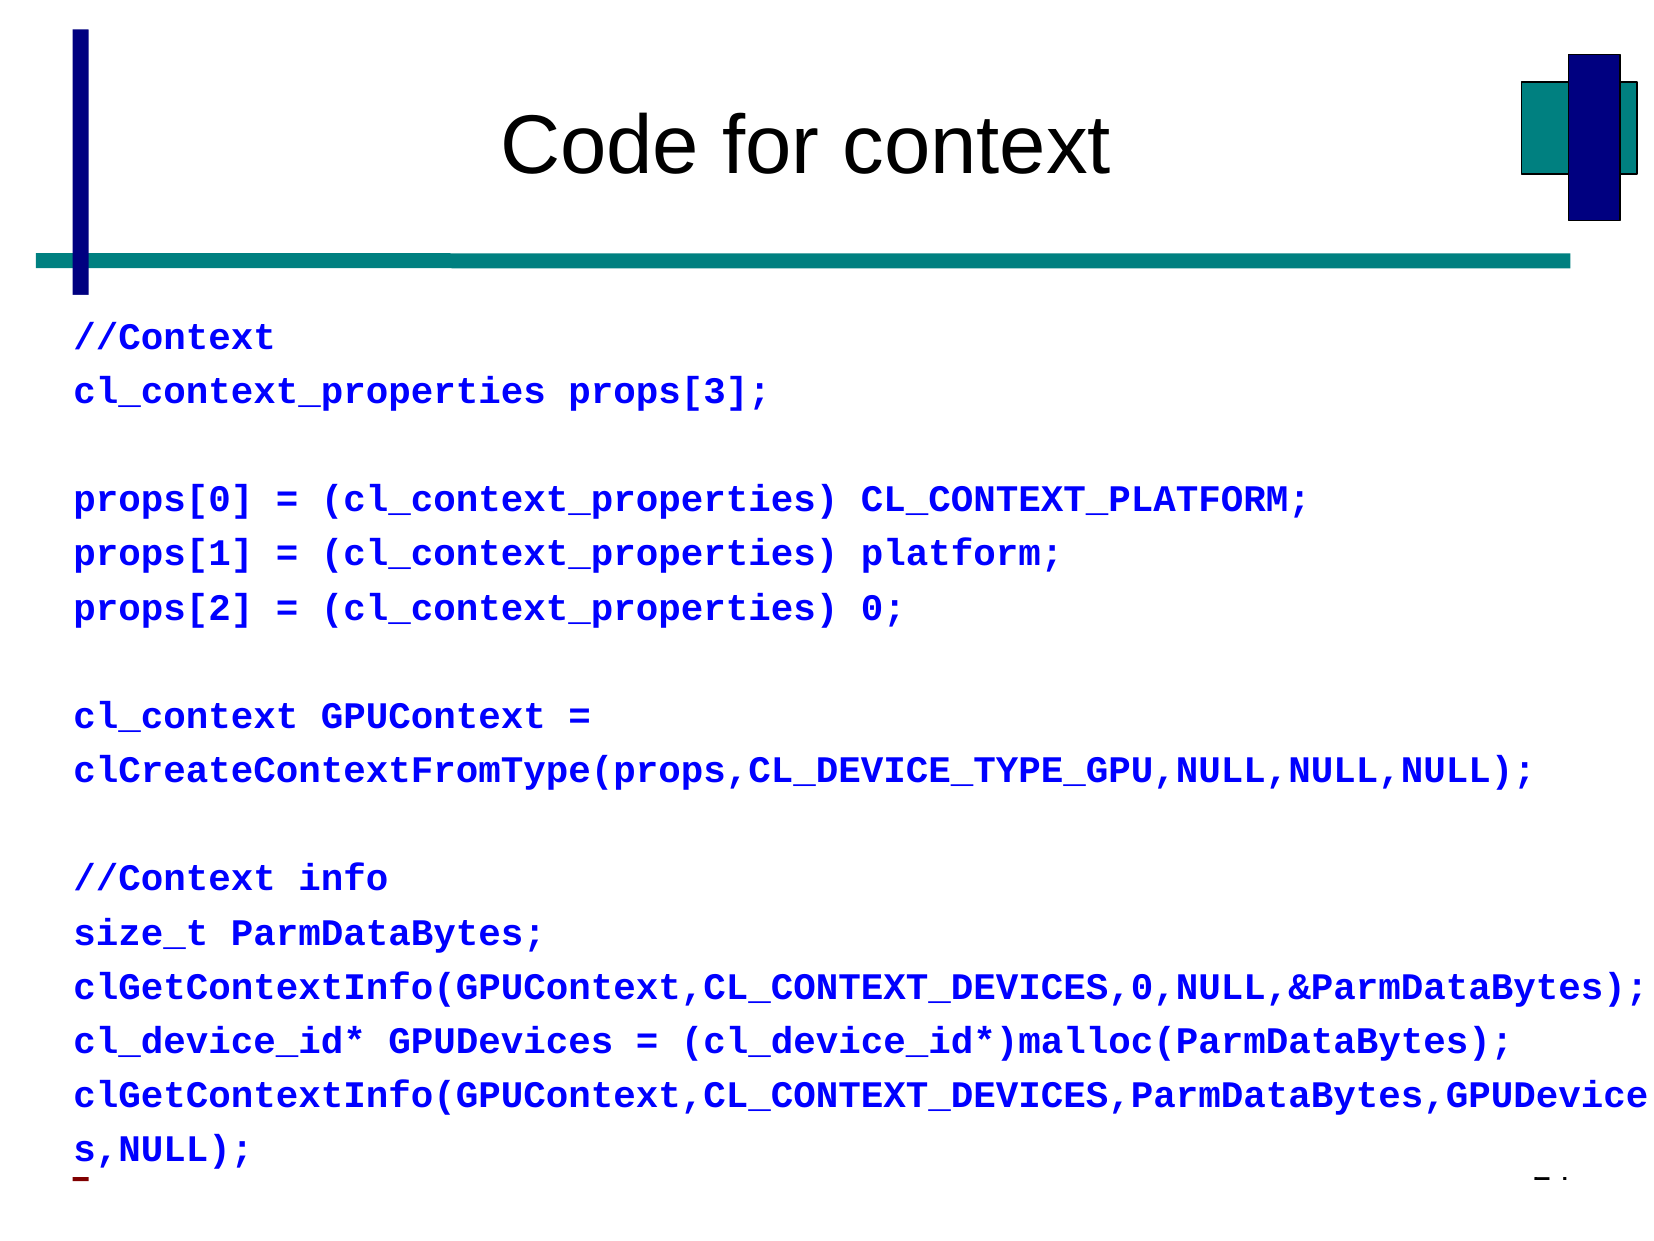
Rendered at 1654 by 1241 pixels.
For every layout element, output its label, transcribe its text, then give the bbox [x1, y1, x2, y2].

text_box //Context cl_context_properties props[3]; props[0] = (cl_context_properties) CL_CONTEXT_PLATFORM; props[1] = (cl_context_properties) platform; props[2] = (cl_context_properties) 0; cl_context GPUContext = clCreateContextFromType(props,CL_DEVICE_TYPE_GPU,NULL,NULL,NULL); //Context info size_t ParmDataBytes; clGetContextInfo(GPUContext,CL_CONTEXT_DEVICES,0,NULL,&ParmDataBytes); cl_device_id* GPUDevices = (cl_device_id*)malloc(ParmDataBytes); clGetContextInfo(GPUContext,CL_CONTEXT_DEVICES,ParmDataBytes,GPUDevices,NULL); [23, 294, 1654, 1177]
text_box <number> [1314, 1177, 1571, 1215]
text_box Code for context [450, 82, 1127, 199]
